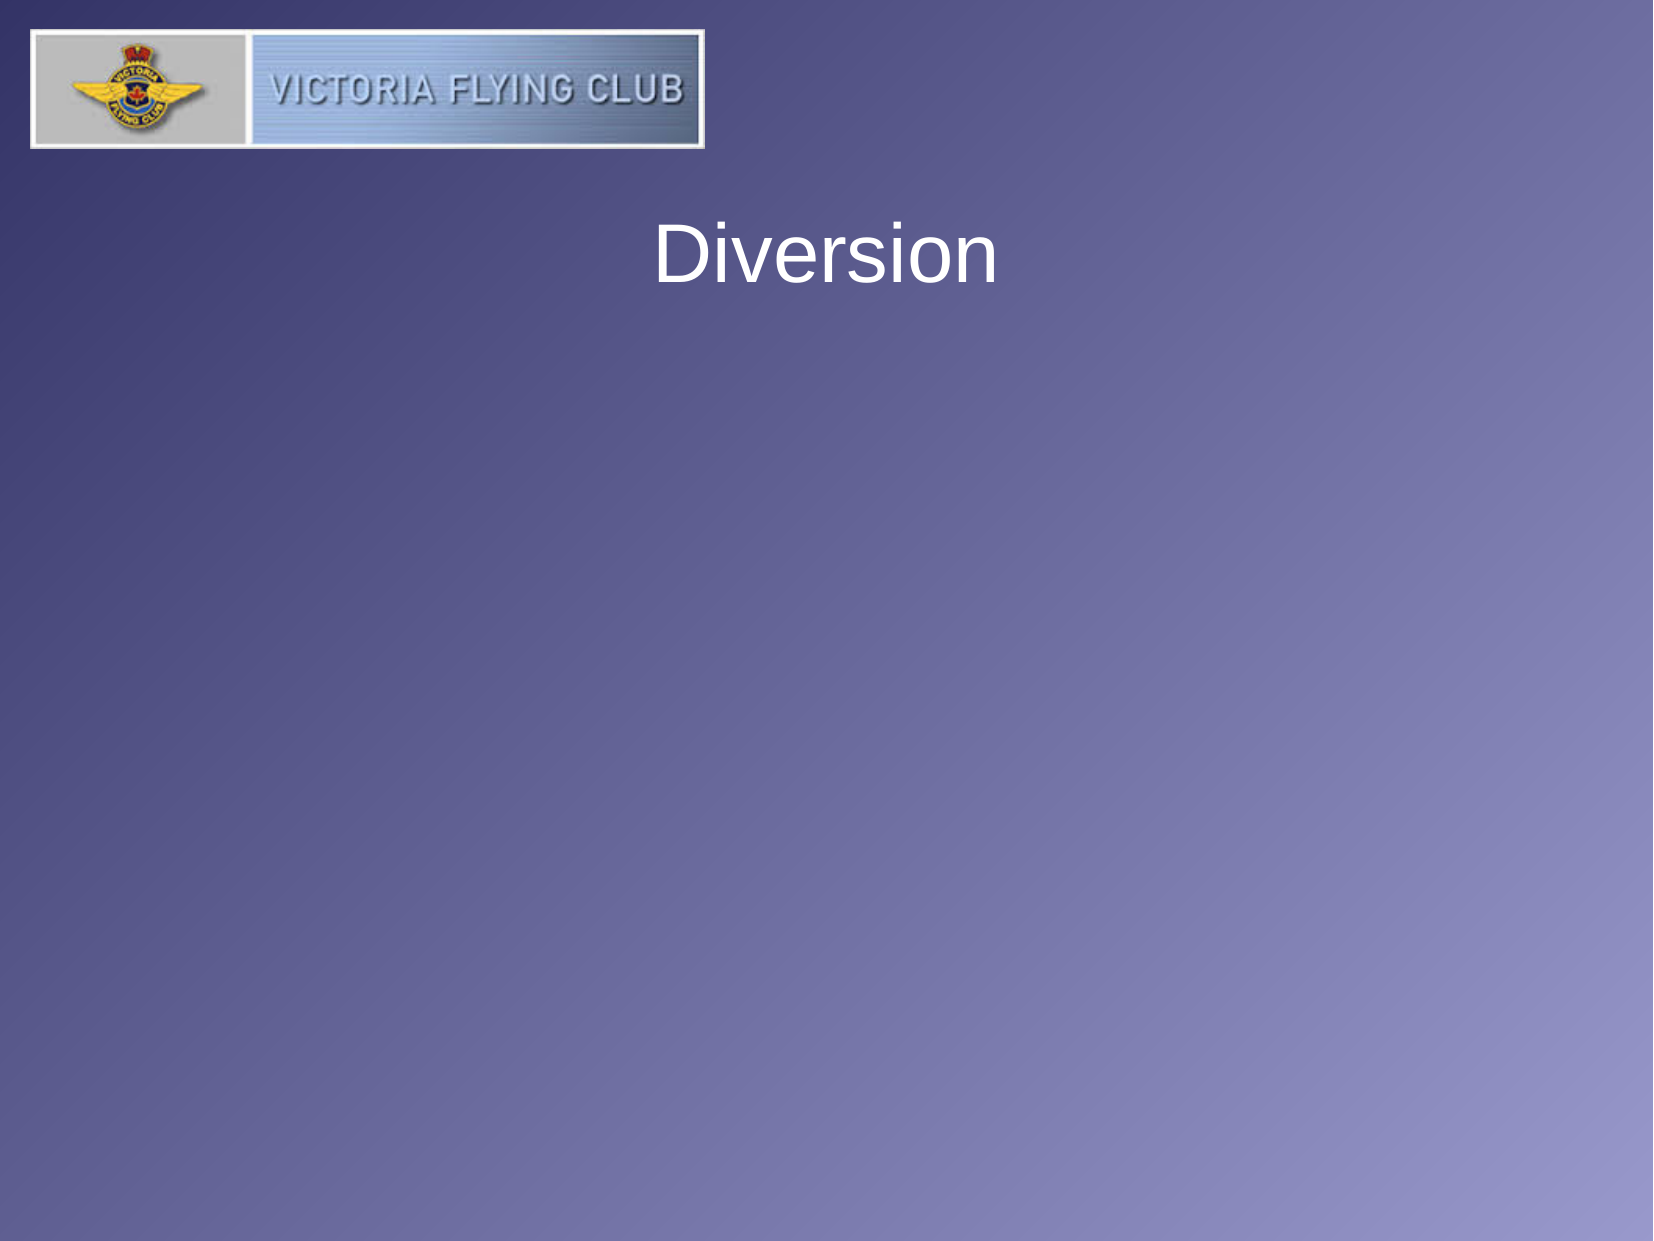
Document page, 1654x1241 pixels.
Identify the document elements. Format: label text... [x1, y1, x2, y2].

picture [30, 29, 705, 149]
title Diversion [82, 150, 1571, 358]
